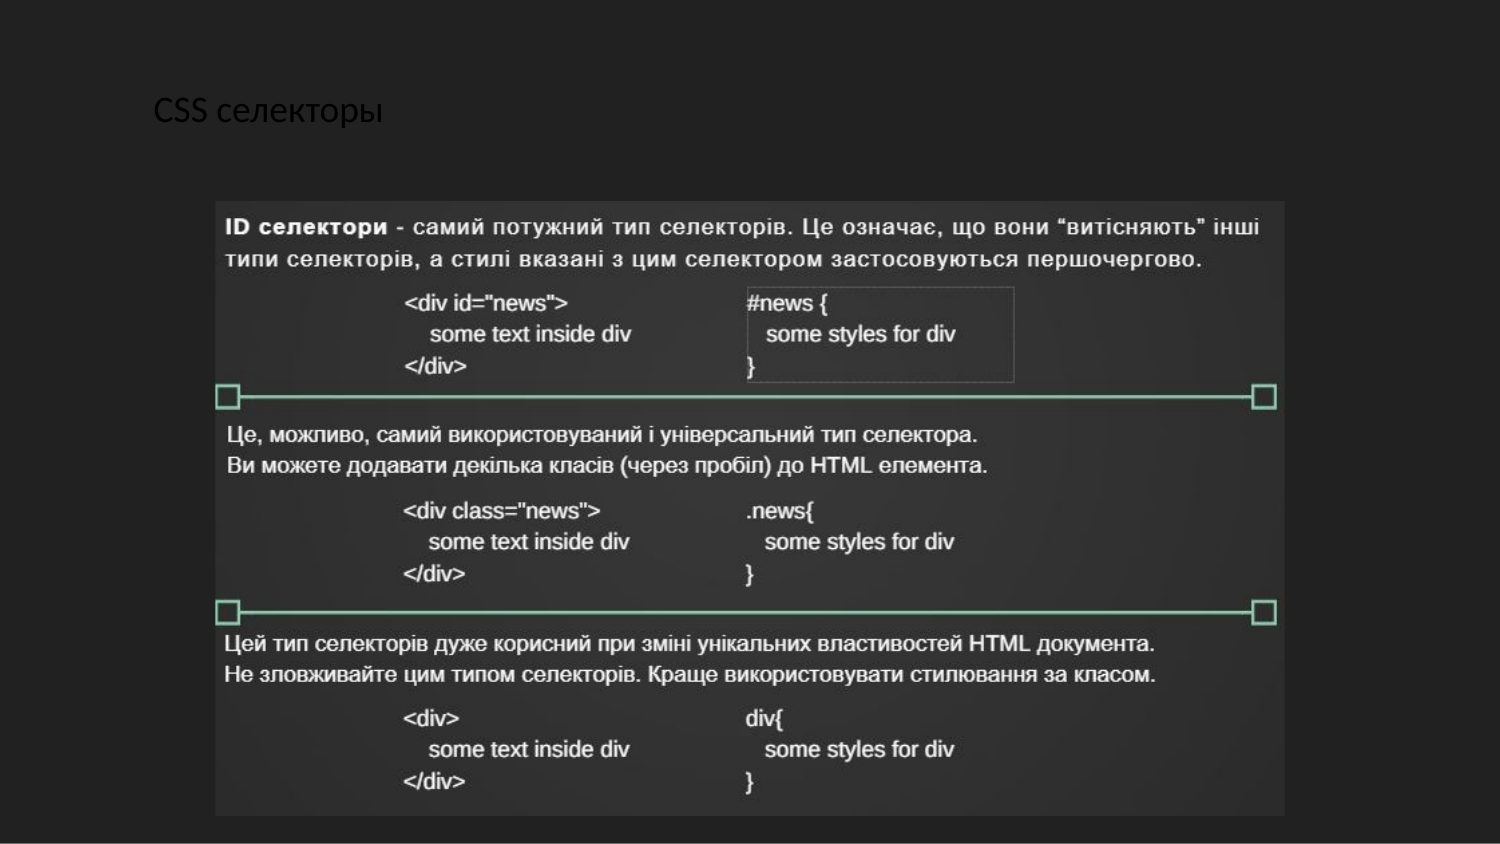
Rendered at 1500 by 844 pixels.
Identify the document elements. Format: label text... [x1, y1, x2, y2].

title CSS селекторы [63, 82, 482, 226]
text_box [215, 201, 1285, 816]
